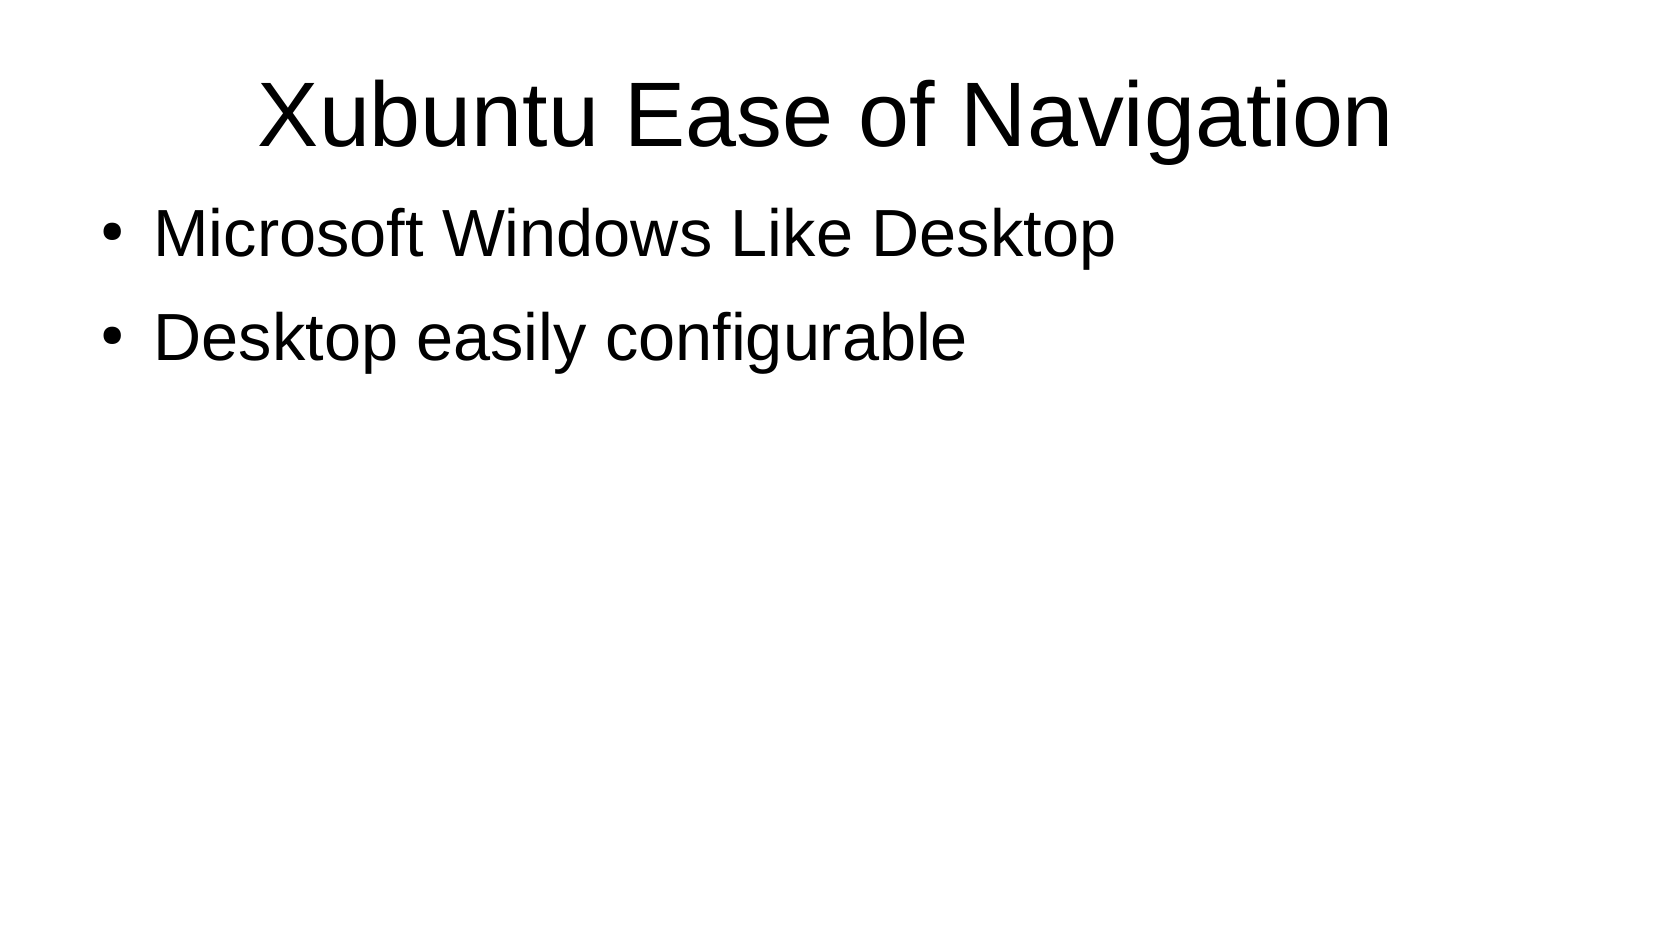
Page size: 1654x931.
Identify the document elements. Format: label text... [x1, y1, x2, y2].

title Xubuntu Ease of Navigation [82, 37, 1571, 193]
list Microsoft Windows Like Desktop Desktop easily configurable [82, 195, 1571, 736]
